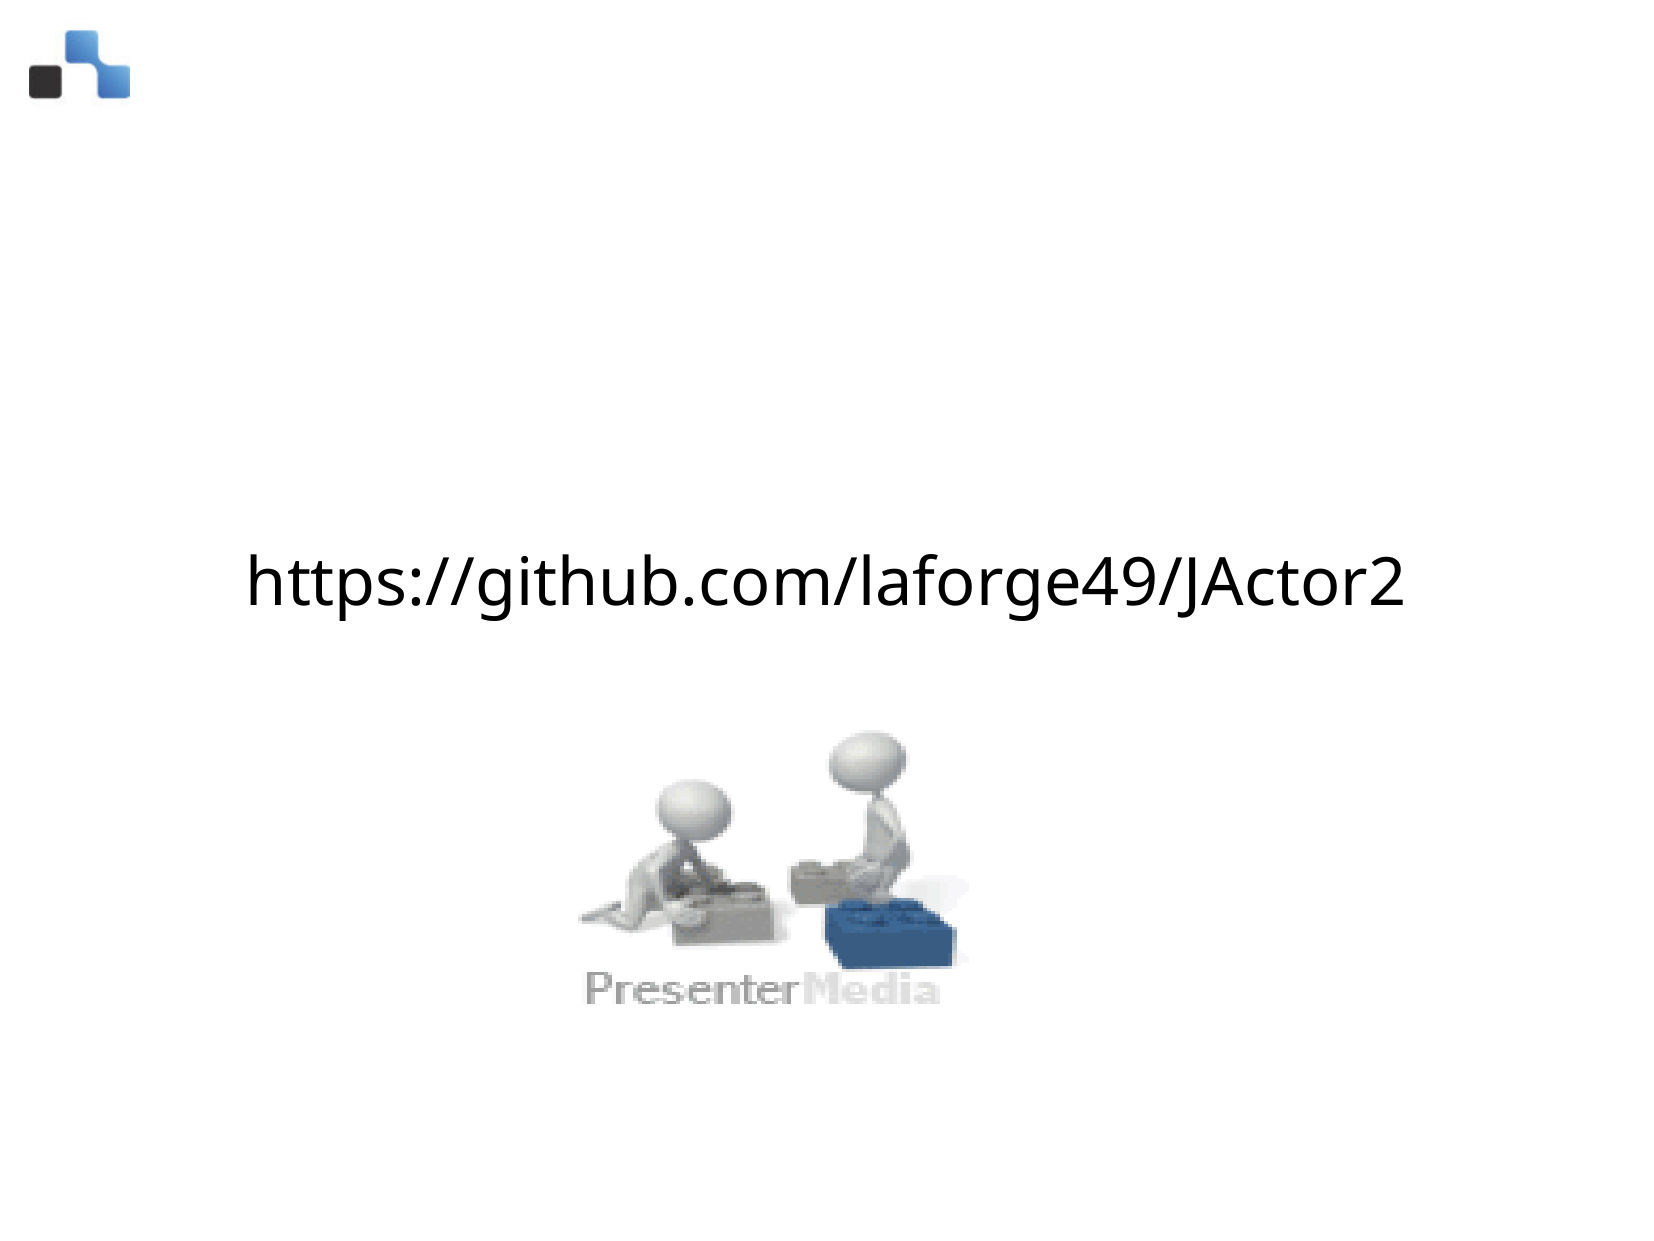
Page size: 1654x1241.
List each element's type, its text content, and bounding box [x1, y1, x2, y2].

picture [29, 18, 130, 119]
picture [536, 679, 1004, 1034]
subtitle https://github.com/laforge49/JActor2 [82, 49, 1571, 1109]
